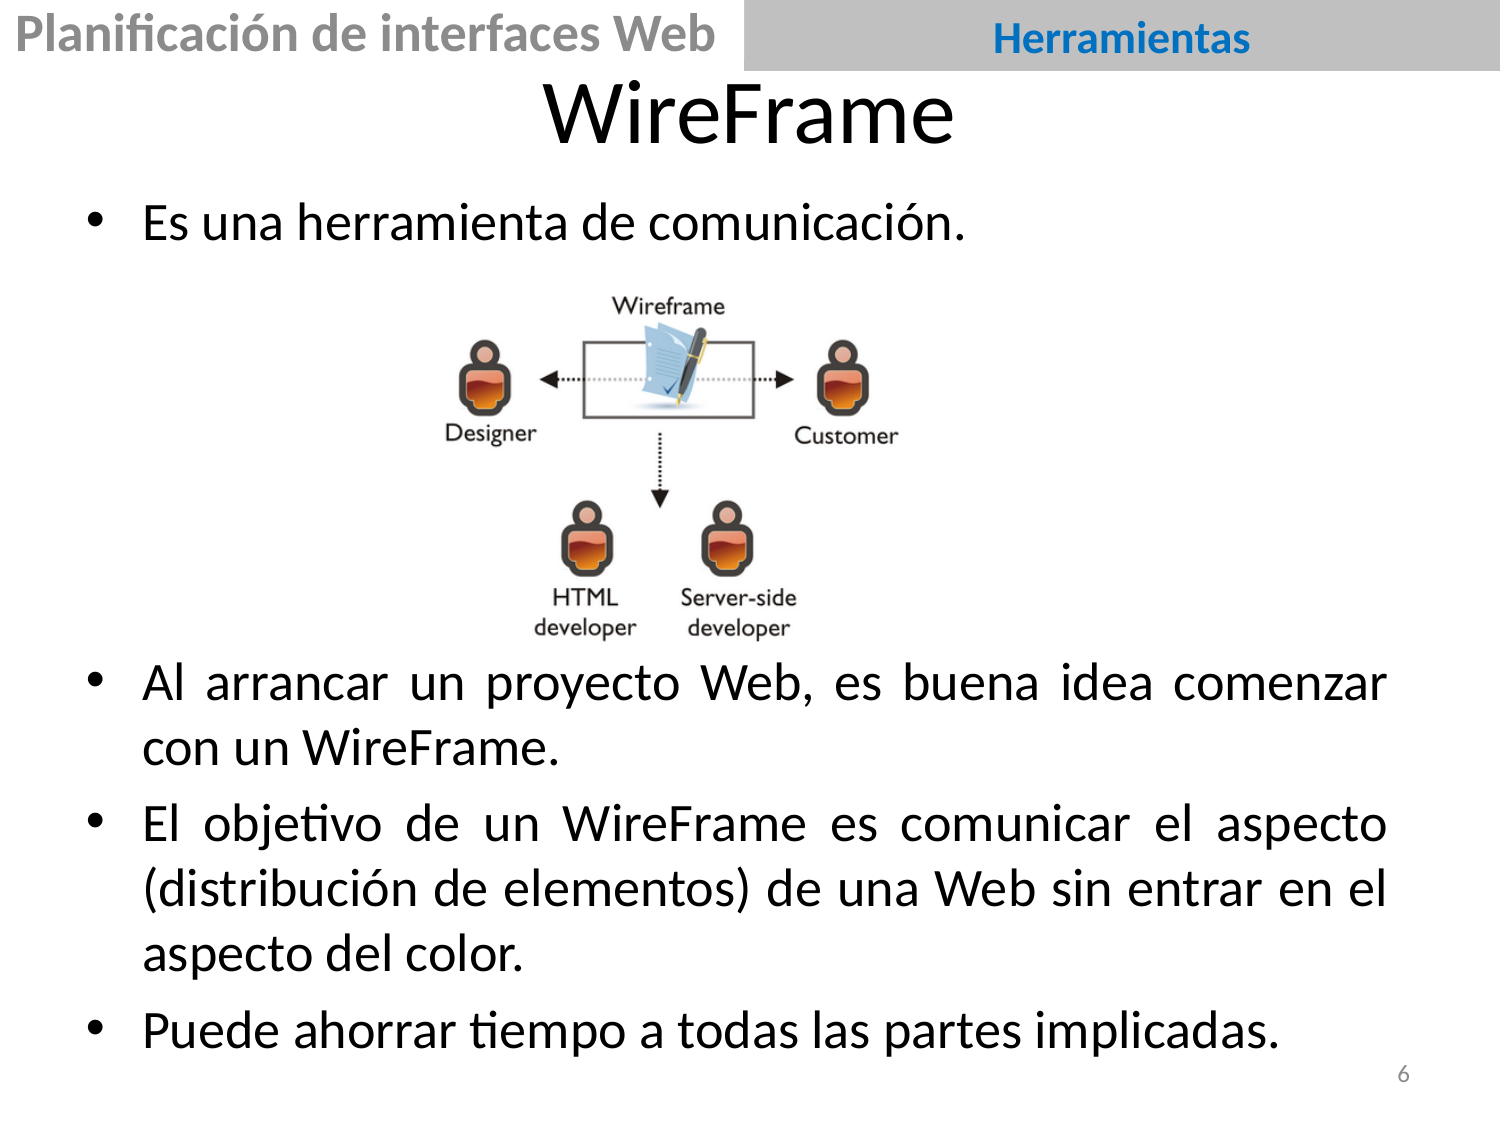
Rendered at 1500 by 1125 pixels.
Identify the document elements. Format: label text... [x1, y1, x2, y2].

title WireFrame [75, 60, 1425, 177]
list Es una herramienta de comunicación. Al arrancar un proyecto Web, es buena idea comenzar con un WireFrame. El objetivo de un WireFrame es comunicar el aspecto (distribución de elementos) de una Web sin entrar en el aspecto del color. Puede ahorrar tiempo a todas las partes implicadas. [70, 178, 1406, 921]
picture [442, 283, 910, 646]
slide_number <número> [1074, 1042, 1425, 1103]
title Herramientas [744, 0, 1500, 71]
title Planificación de interfaces Web [0, 0, 745, 60]
